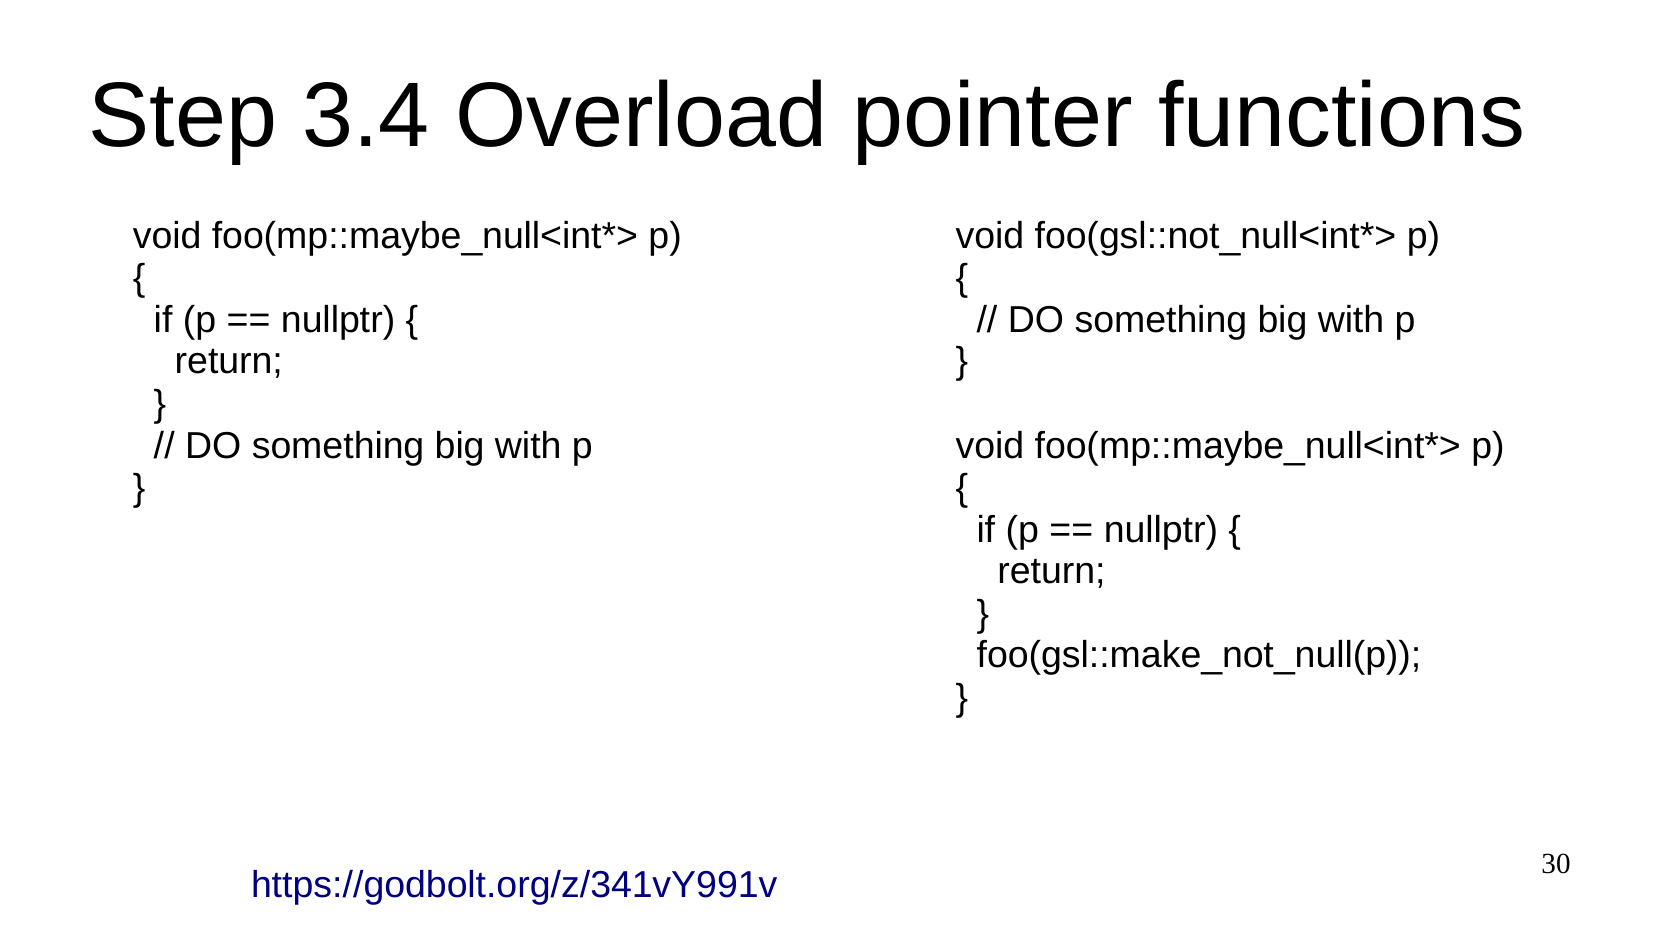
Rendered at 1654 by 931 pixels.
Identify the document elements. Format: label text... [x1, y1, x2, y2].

title Step 3.4 Overload pointer functions [82, 37, 1571, 193]
text_box void foo(gsl::not_null<int*> p) { // DO something big with p } void foo(mp::maybe_null<int*> p) { if (p == nullptr) { return; } foo(gsl::make_not_null(p)); } [940, 206, 1532, 810]
text_box void foo(mp::maybe_null<int*> p) { if (p == nullptr) { return; } // DO something big with p } [118, 206, 709, 516]
text_box https://godbolt.org/z/341vY991v [236, 856, 794, 914]
